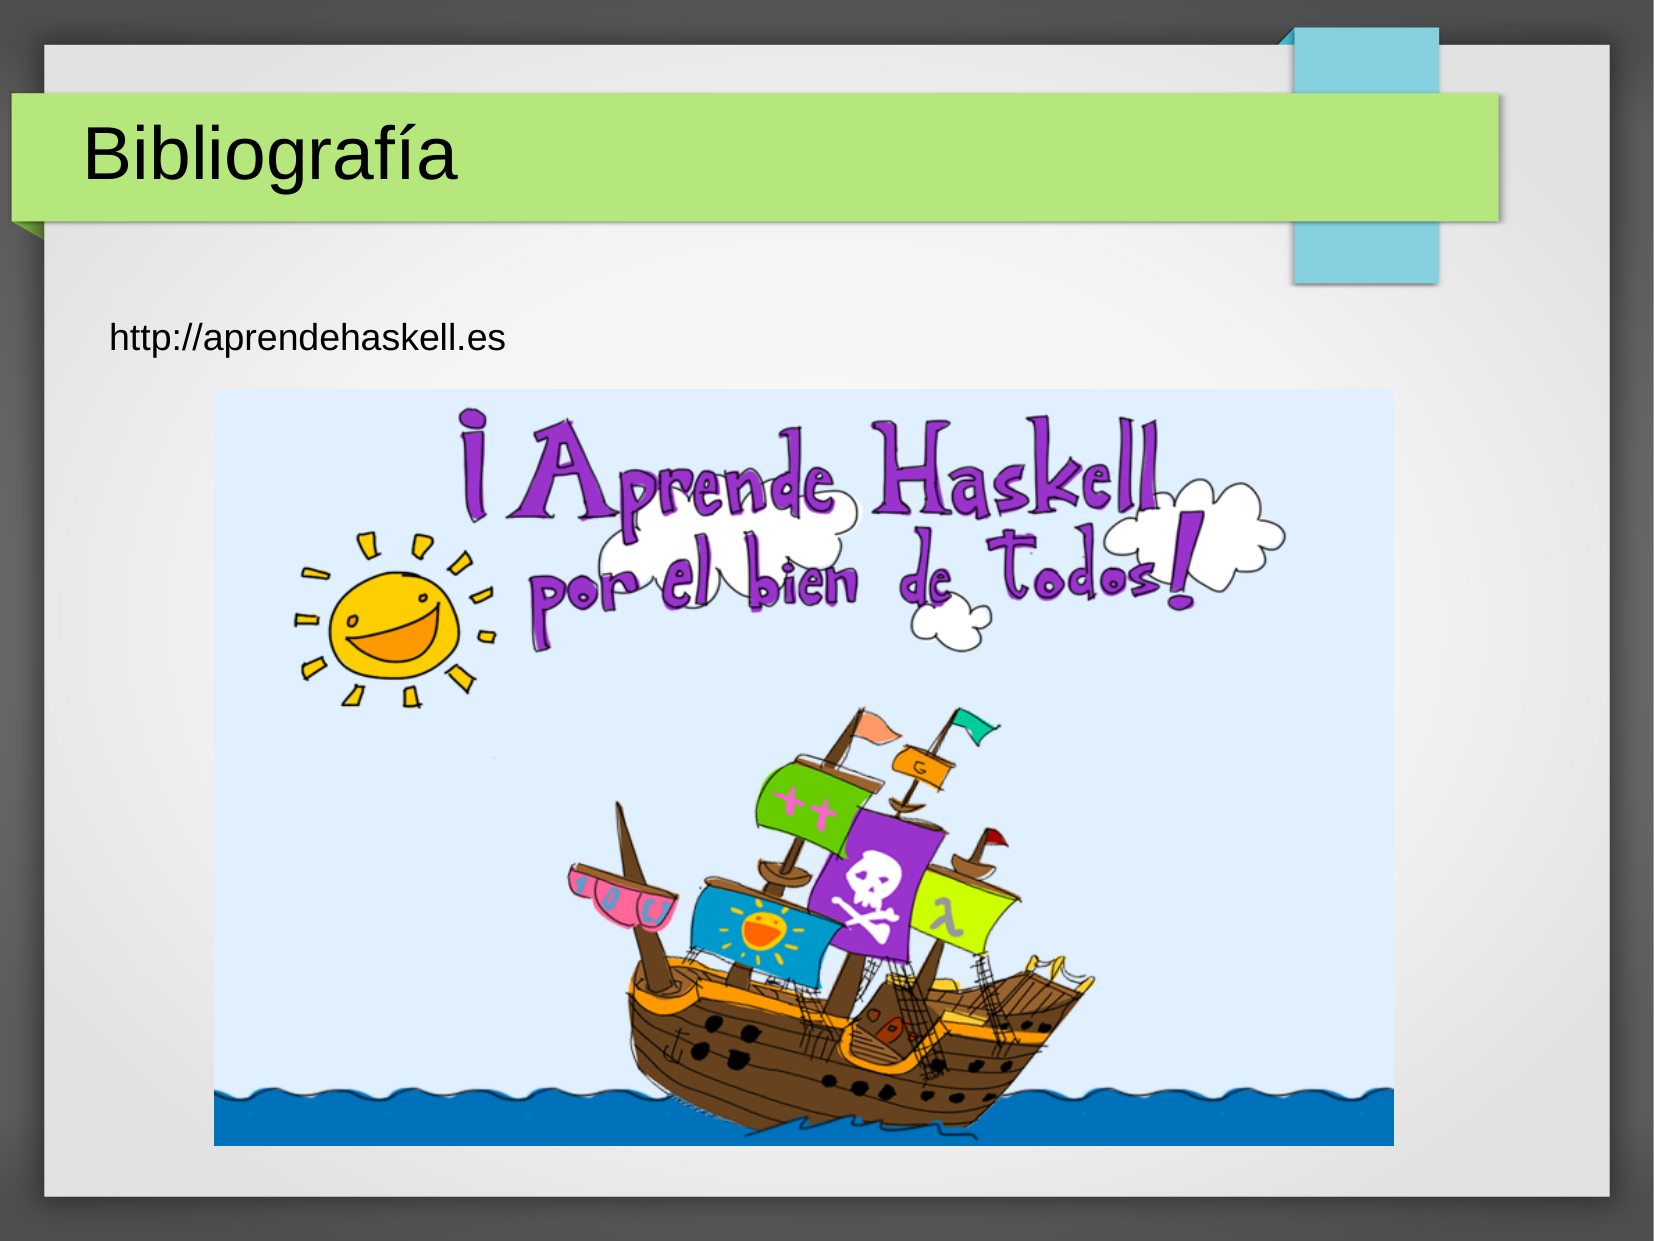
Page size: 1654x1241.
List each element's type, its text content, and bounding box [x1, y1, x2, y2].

title Bibliografía [82, 94, 1264, 213]
text_box http://aprendehaskell.es [94, 309, 615, 367]
picture [0, 0, 1654, 1241]
